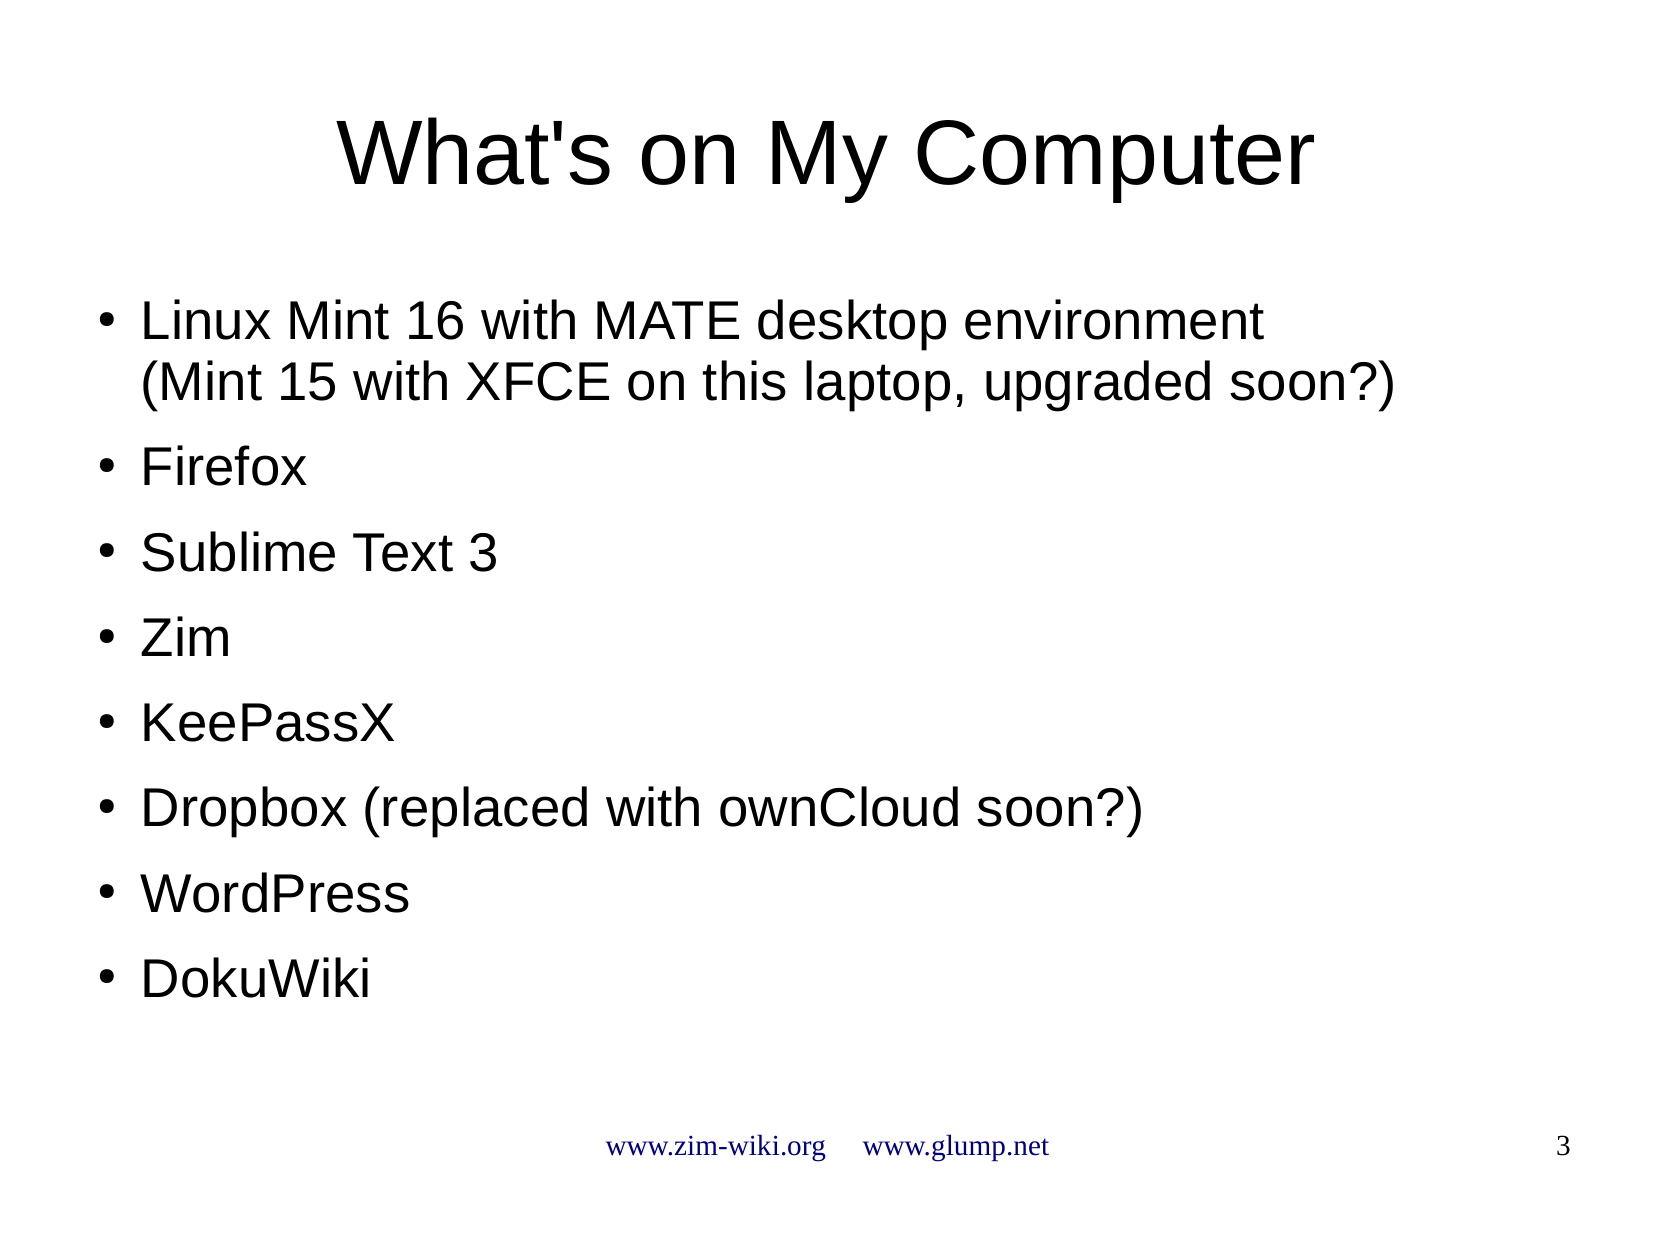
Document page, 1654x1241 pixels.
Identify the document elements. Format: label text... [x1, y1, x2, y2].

list Linux Mint 16 with MATE desktop environment (Mint 15 with XFCE on this laptop, upgraded soon?) Firefox Sublime Text 3 Zim KeePassX Dropbox (replaced with ownCloud soon?) WordPress DokuWiki [82, 290, 1571, 1010]
title What's on My Computer [82, 49, 1571, 257]
